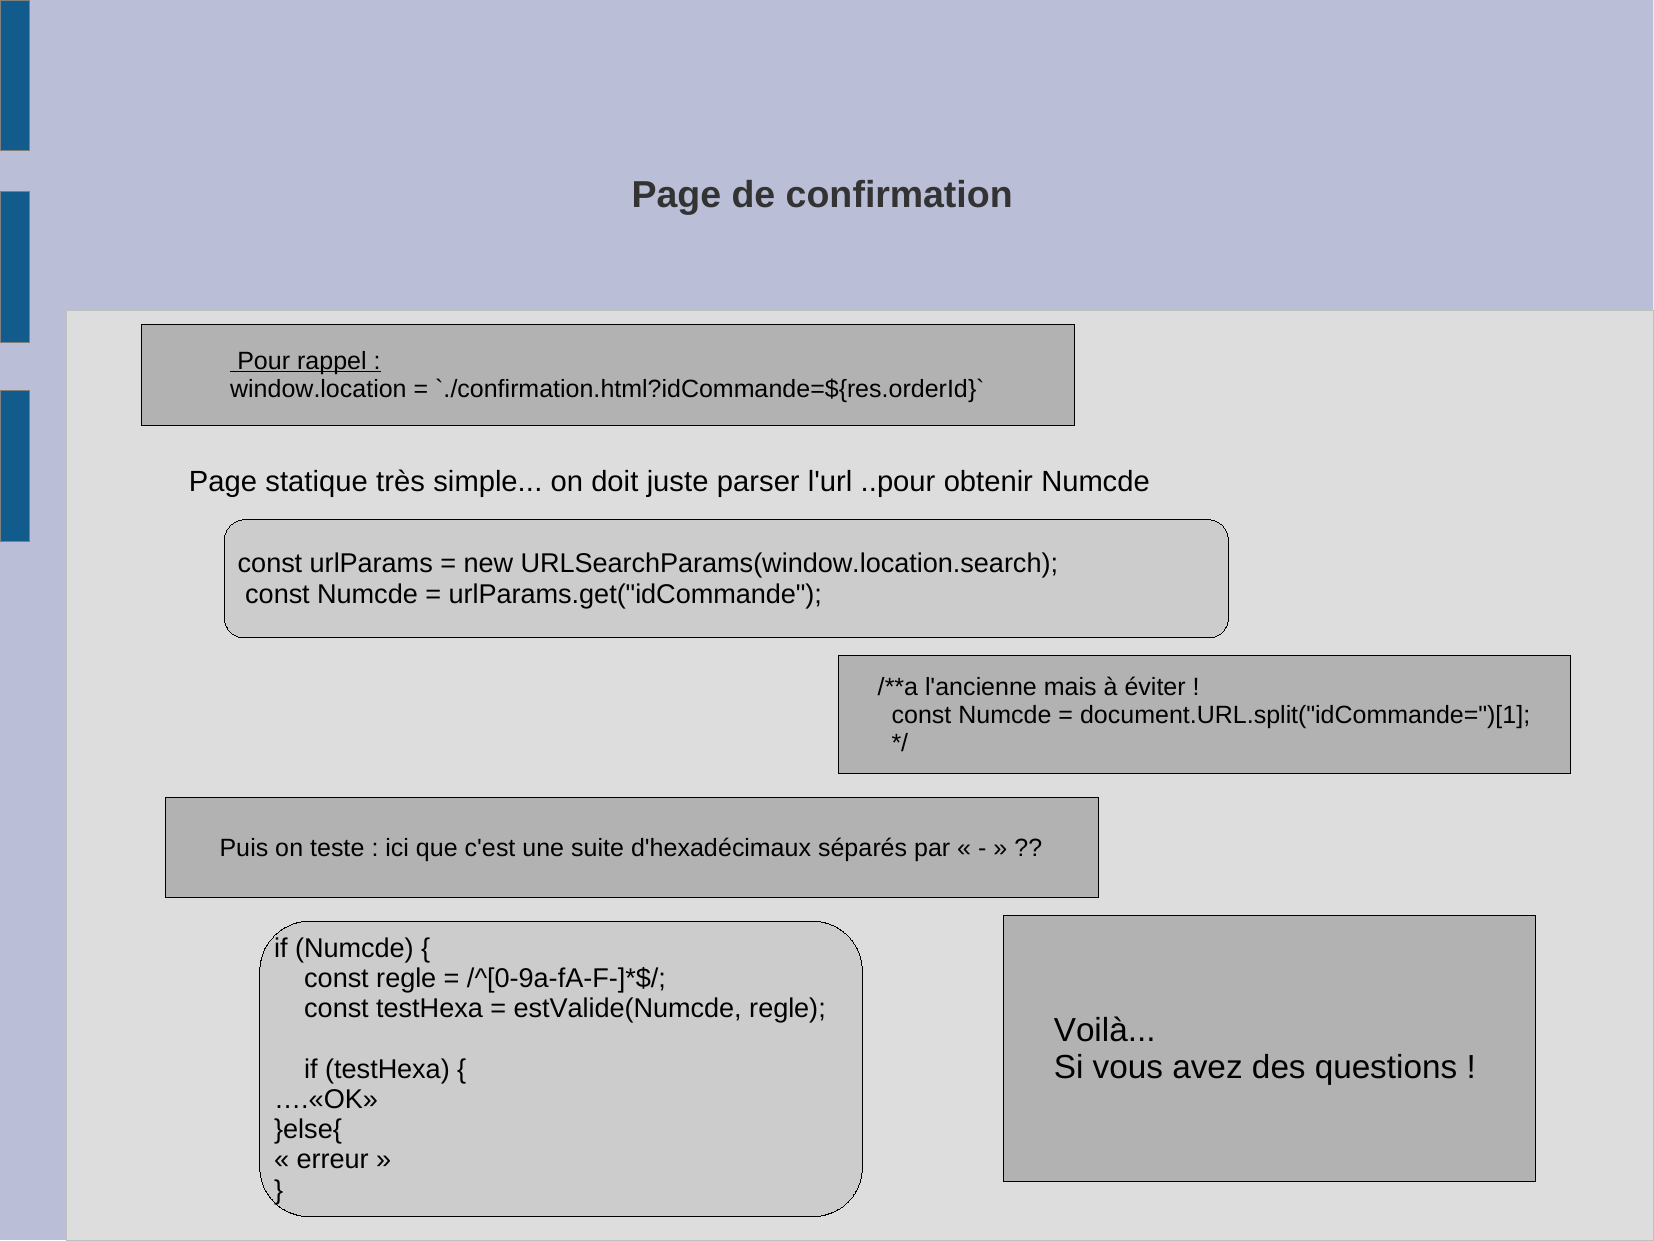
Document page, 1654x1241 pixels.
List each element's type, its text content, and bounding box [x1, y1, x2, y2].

text_box /**a l'ancienne mais à éviter ! const Numcde = document.URL.split("idCommande=")[1]; */ [838, 655, 1571, 774]
text_box if (Numcde) { const regle = /^[0-9a-fA-F-]*$/; const testHexa = estValide(Numcde, regle); if (testHexa) { ….«OK» }else{ « erreur » } [259, 921, 863, 1217]
text_box Pour rappel : window.location = `./confirmation.html?idCommande=${res.orderId}` [141, 324, 1075, 426]
text_box const urlParams = new URLSearchParams(window.location.search); const Numcde = urlParams.get("idCommande"); [224, 519, 1229, 638]
text_box Page statique très simple... on doit juste parser l'url ..pour obtenir Numcde [188, 366, 1252, 556]
text_box Puis on teste : ici que c'est une suite d'hexadécimaux séparés par « - » ?? [165, 797, 1099, 898]
title Page de confirmation [121, 91, 1534, 299]
text_box Voilà... Si vous avez des questions ! [1003, 915, 1536, 1182]
